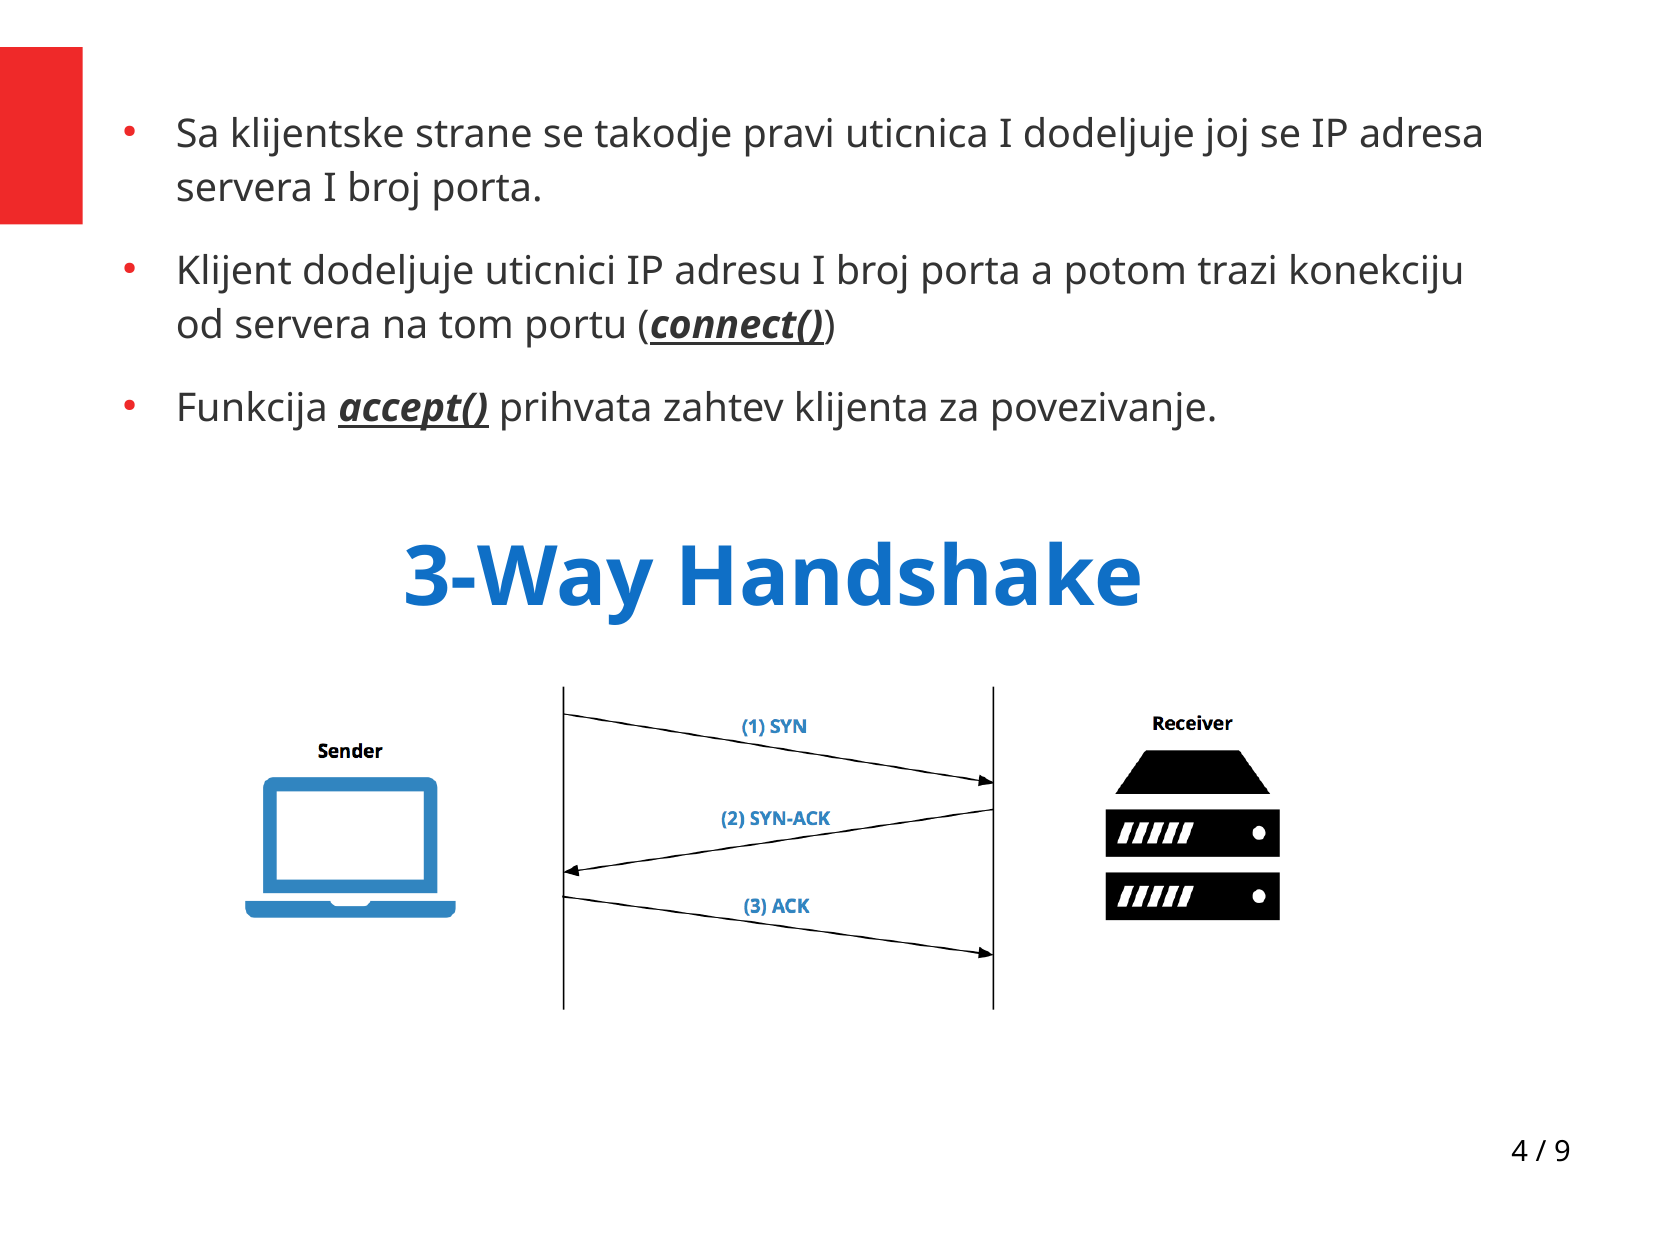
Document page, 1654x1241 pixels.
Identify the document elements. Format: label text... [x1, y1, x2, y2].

list Sa klijentske strane se takodje pravi uticnica I dodeljuje joj se IP adresa servera I broj porta. Klijent dodeljuje uticnici IP adresu I broj porta a potom trazi konekciju od servera na tom portu (connect()) Funkcija accept() prihvata zahtev klijenta za povezivanje. [105, 105, 1523, 826]
title 3-Way Handshake [197, 442, 1351, 631]
picture [210, 644, 1322, 1051]
